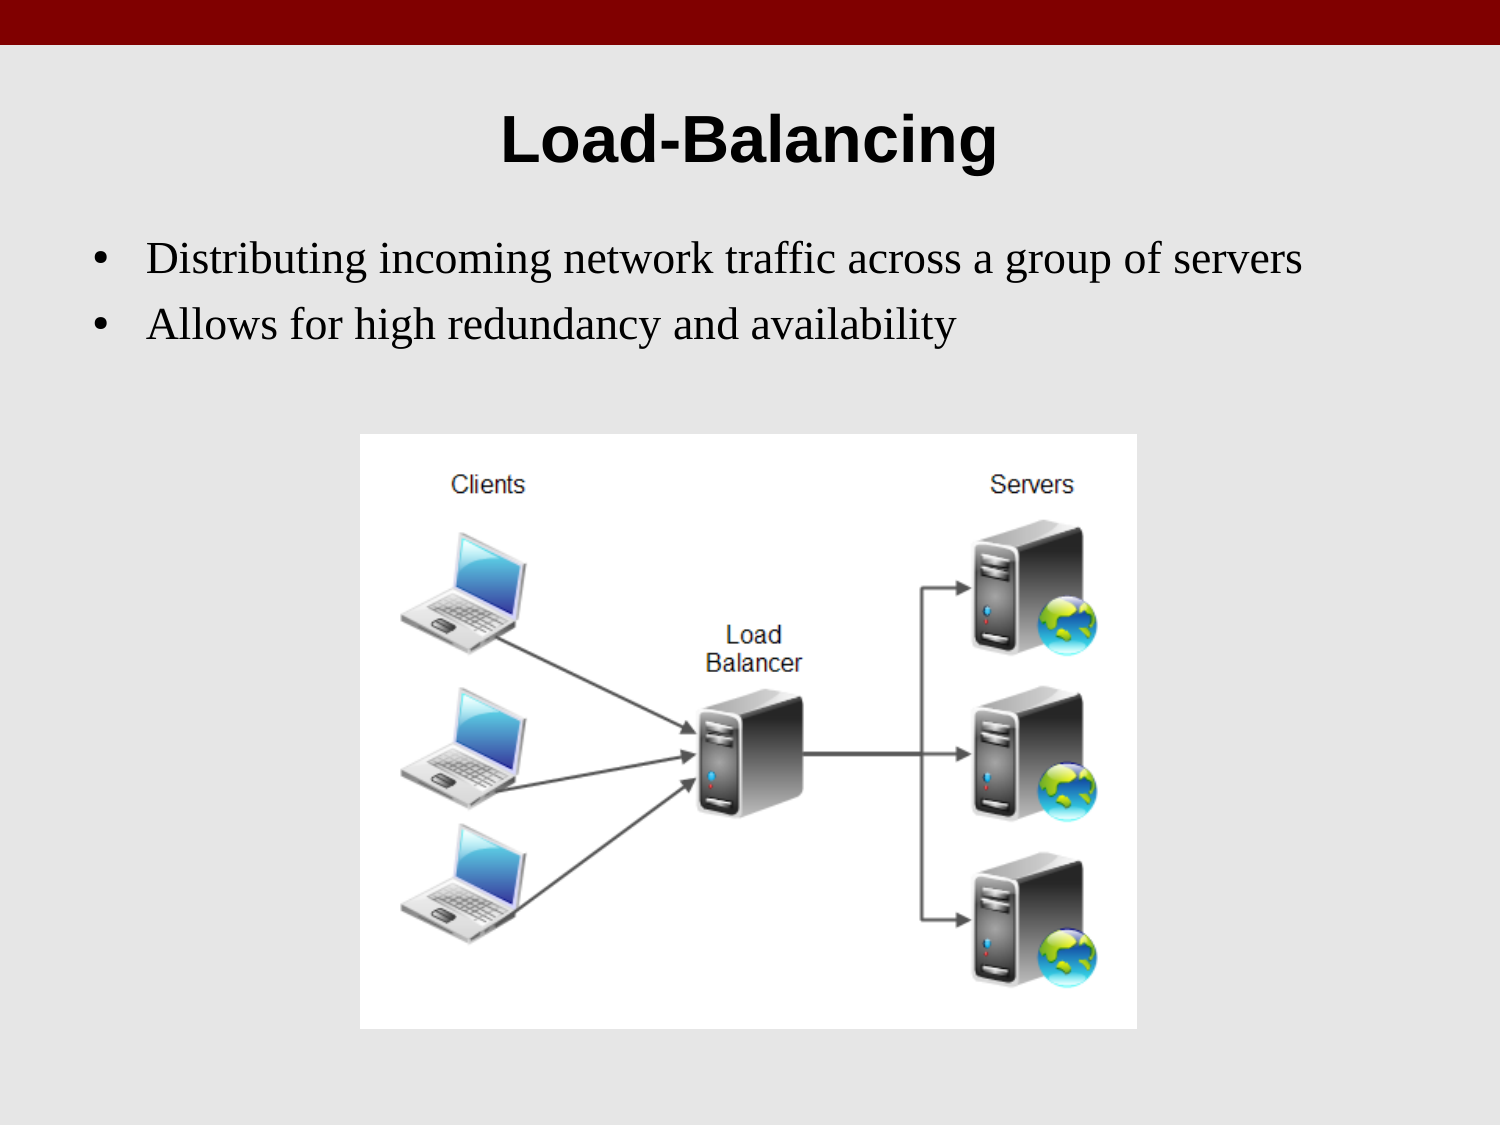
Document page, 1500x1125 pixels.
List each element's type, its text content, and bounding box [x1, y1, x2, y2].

list Distributing incoming network traffic across a group of servers Allows for high redundancy and availability [75, 233, 1425, 1096]
title Load-Balancing [75, 45, 1425, 233]
picture [360, 434, 1137, 1029]
